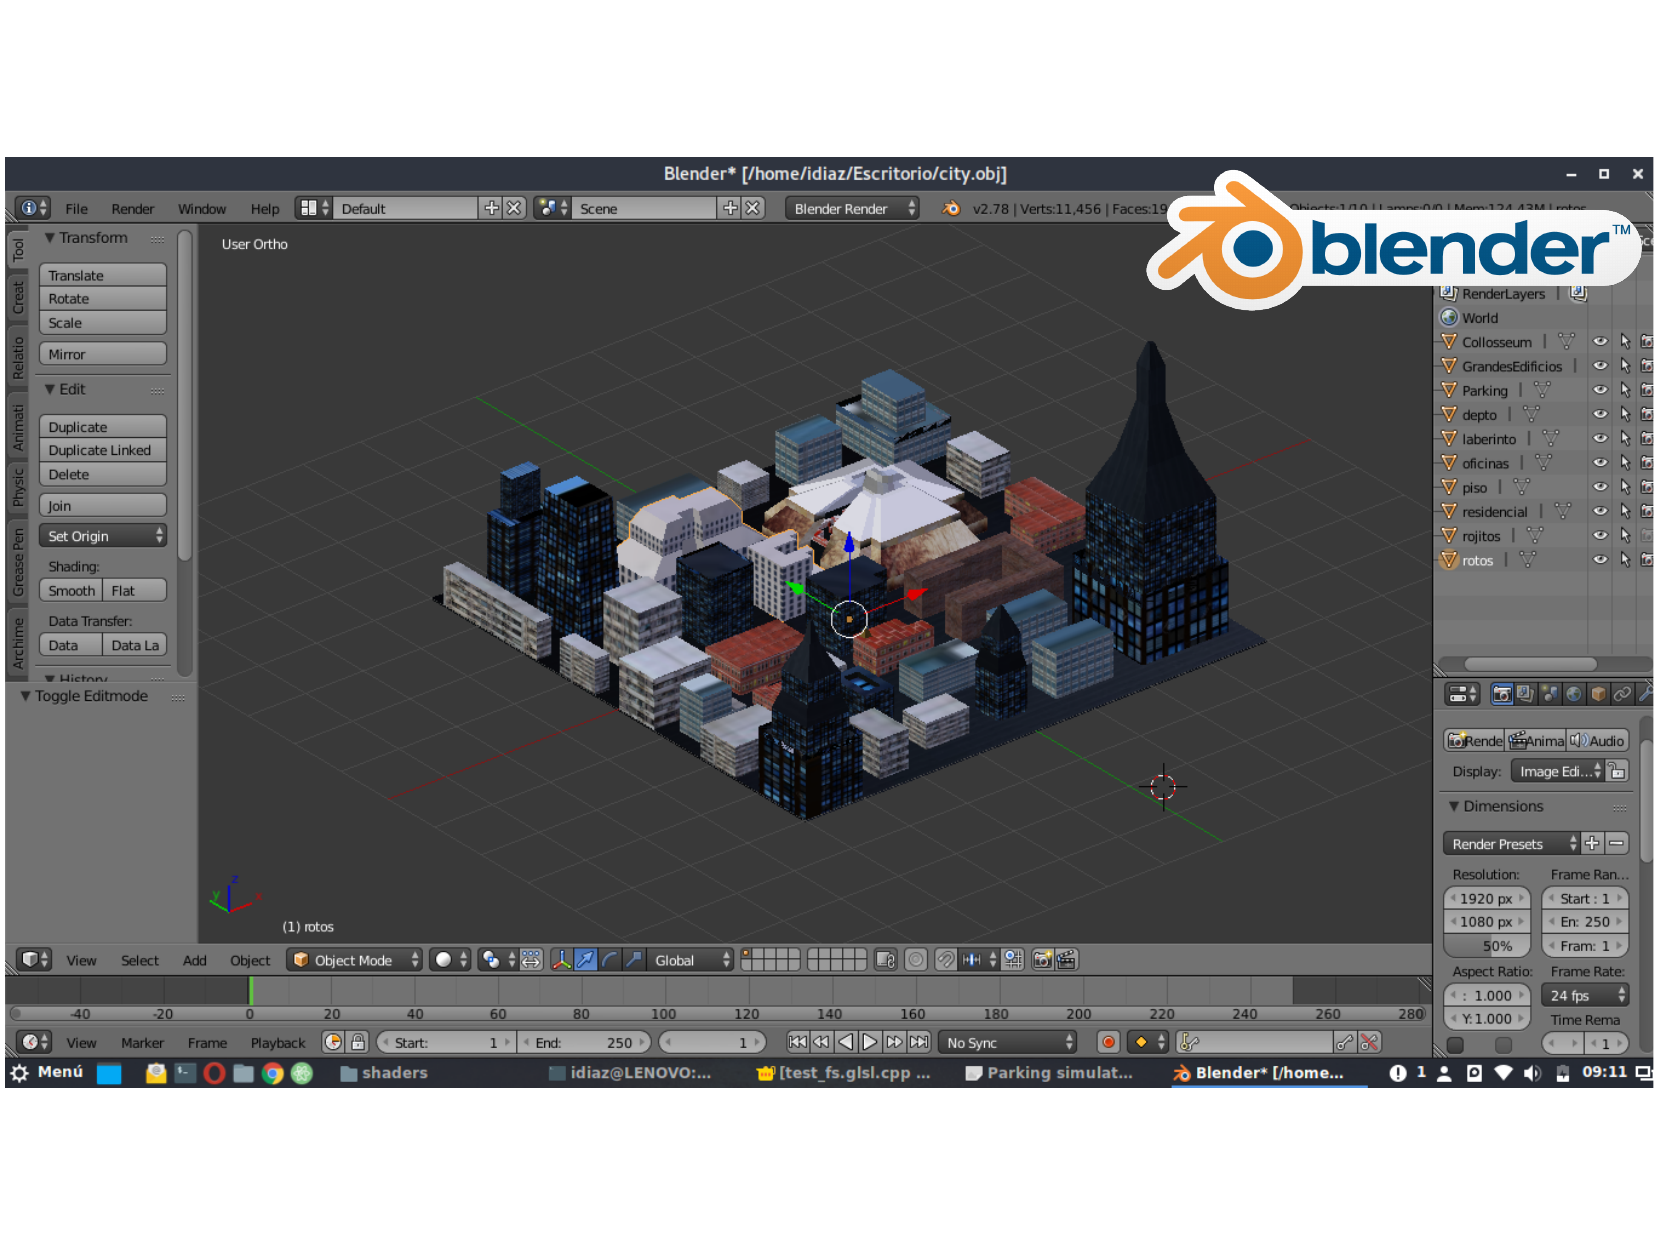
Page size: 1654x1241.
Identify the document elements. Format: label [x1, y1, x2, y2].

picture [5, 157, 1654, 1088]
